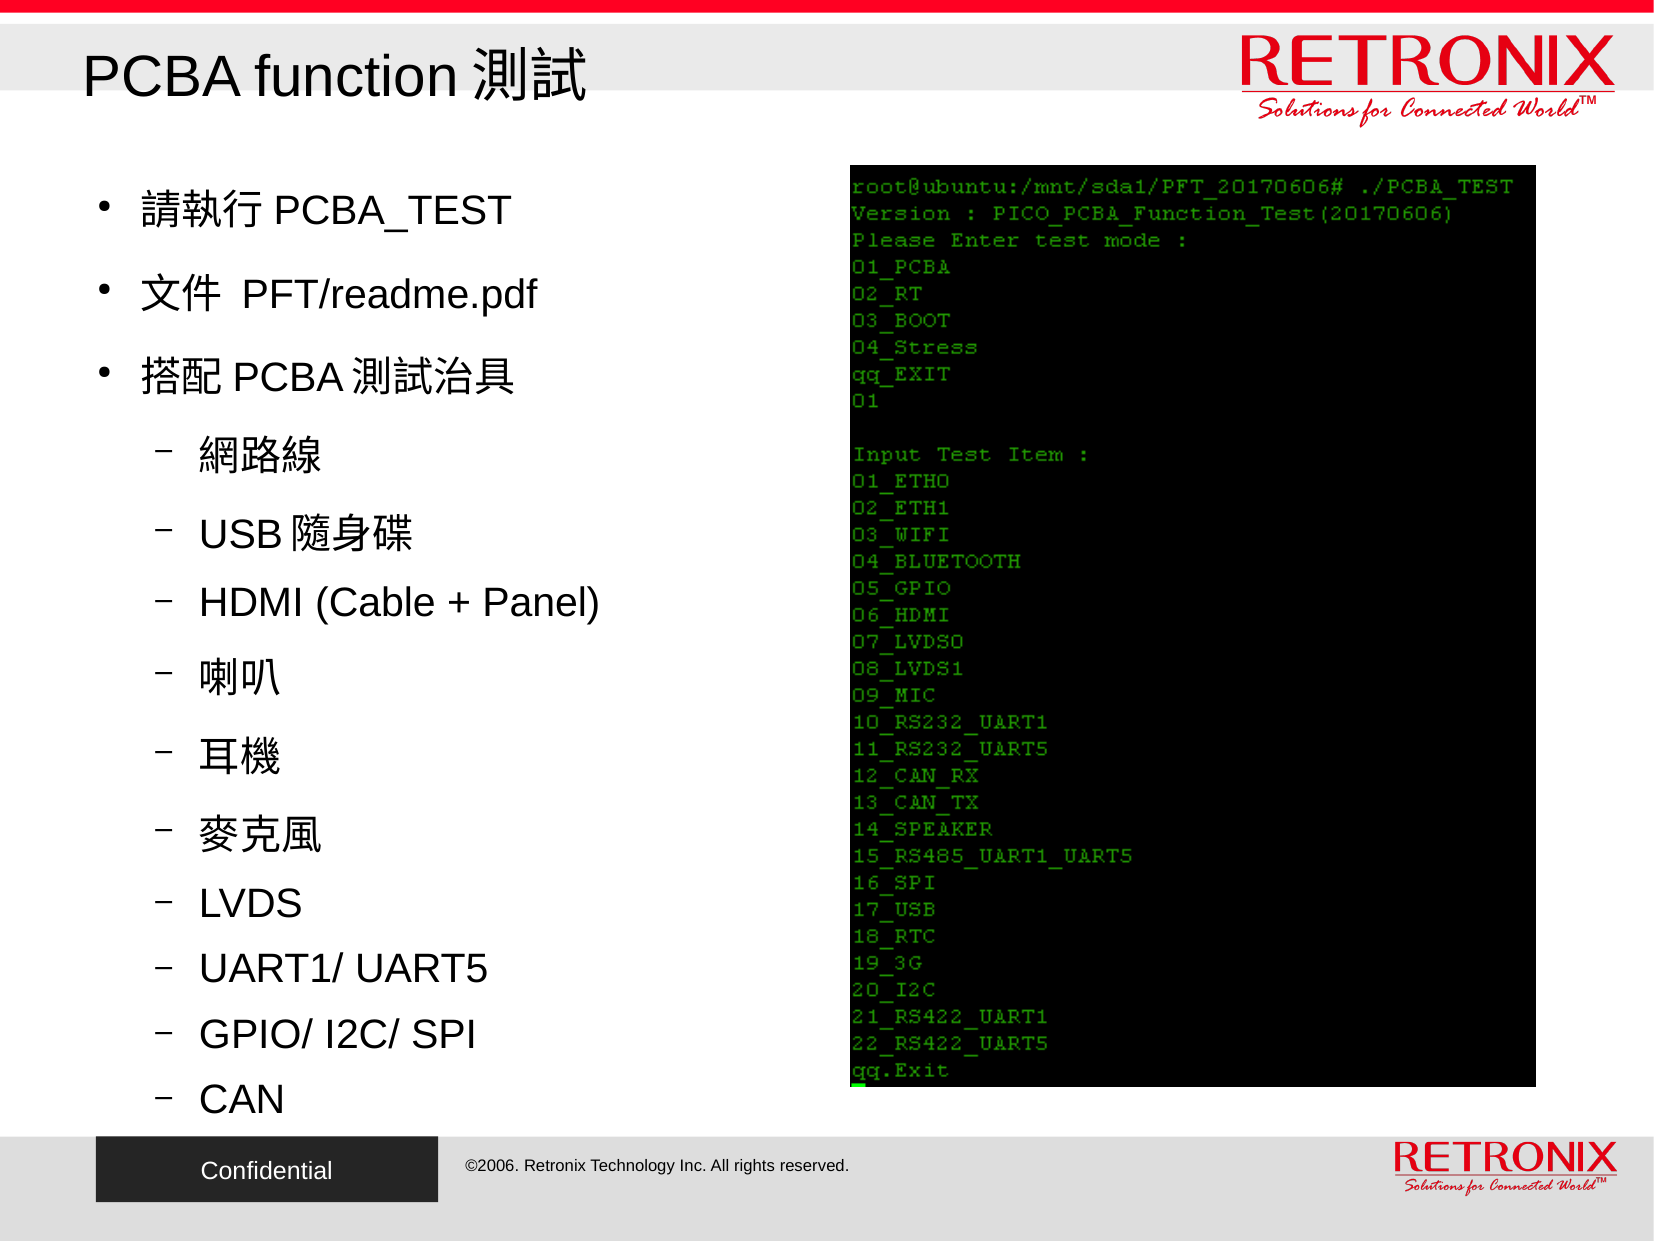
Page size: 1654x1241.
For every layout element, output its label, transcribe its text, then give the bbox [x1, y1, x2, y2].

picture [1391, 1139, 1621, 1198]
picture [1235, 31, 1621, 130]
title PCBA function測試 [82, 23, 1205, 119]
picture [850, 165, 1536, 1087]
list 請執行PCBA_TEST 文件 PFT/readme.pdf 搭配PCBA測試治具 網路線 USB隨身碟 HDMI (Cable + Panel) 喇叭 耳機 麥克風 LVDS UART1/ UART5 GPIO/ I2C/ SPI CAN [82, 177, 809, 1123]
